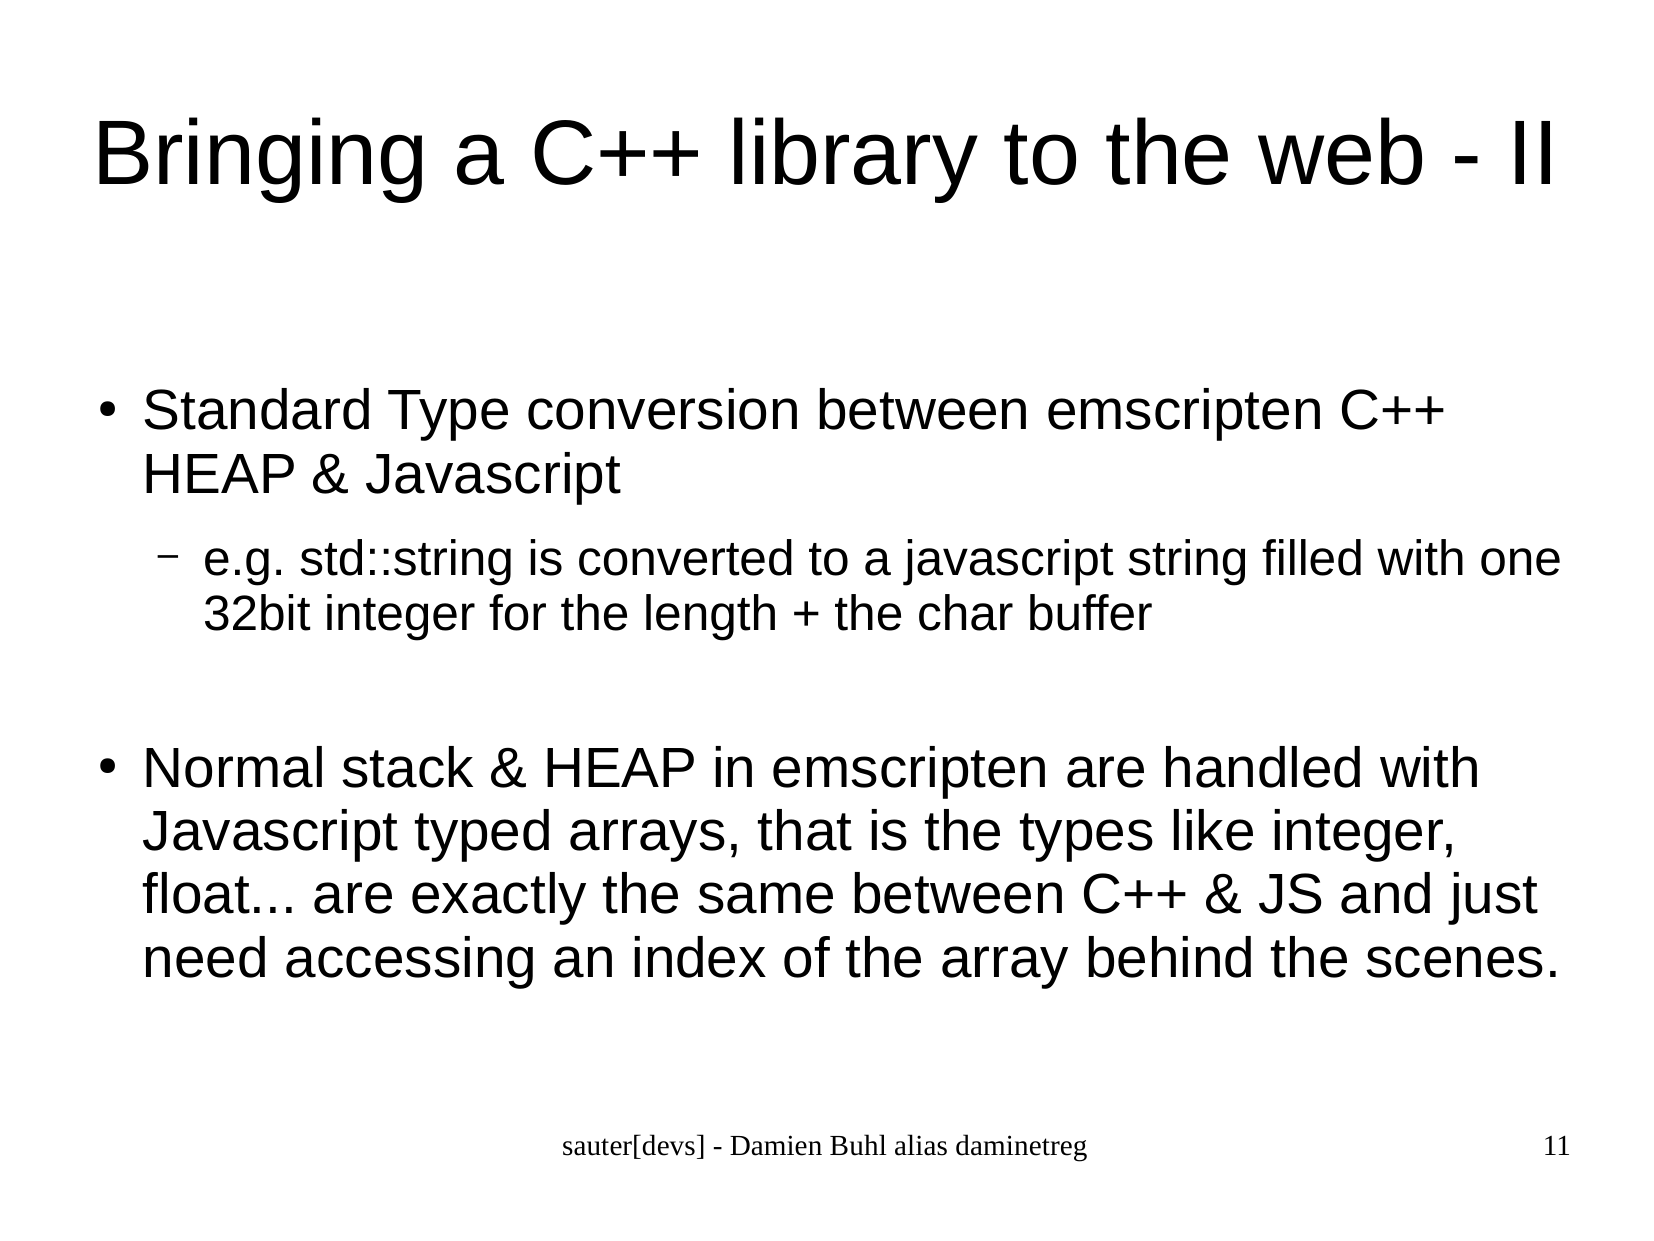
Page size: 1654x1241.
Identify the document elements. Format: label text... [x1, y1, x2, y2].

title Bringing a C++ library to the web - II [82, 49, 1571, 257]
list Standard Type conversion between emscripten C++ HEAP & Javascript e.g. std::string is converted to a javascript string filled with one 32bit integer for the length + the char buffer Normal stack & HEAP in emscripten are handled with Javascript typed arrays, that is the types like integer, float... are exactly the same between C++ & JS and just need accessing an index of the array behind the scenes. [82, 290, 1571, 1010]
